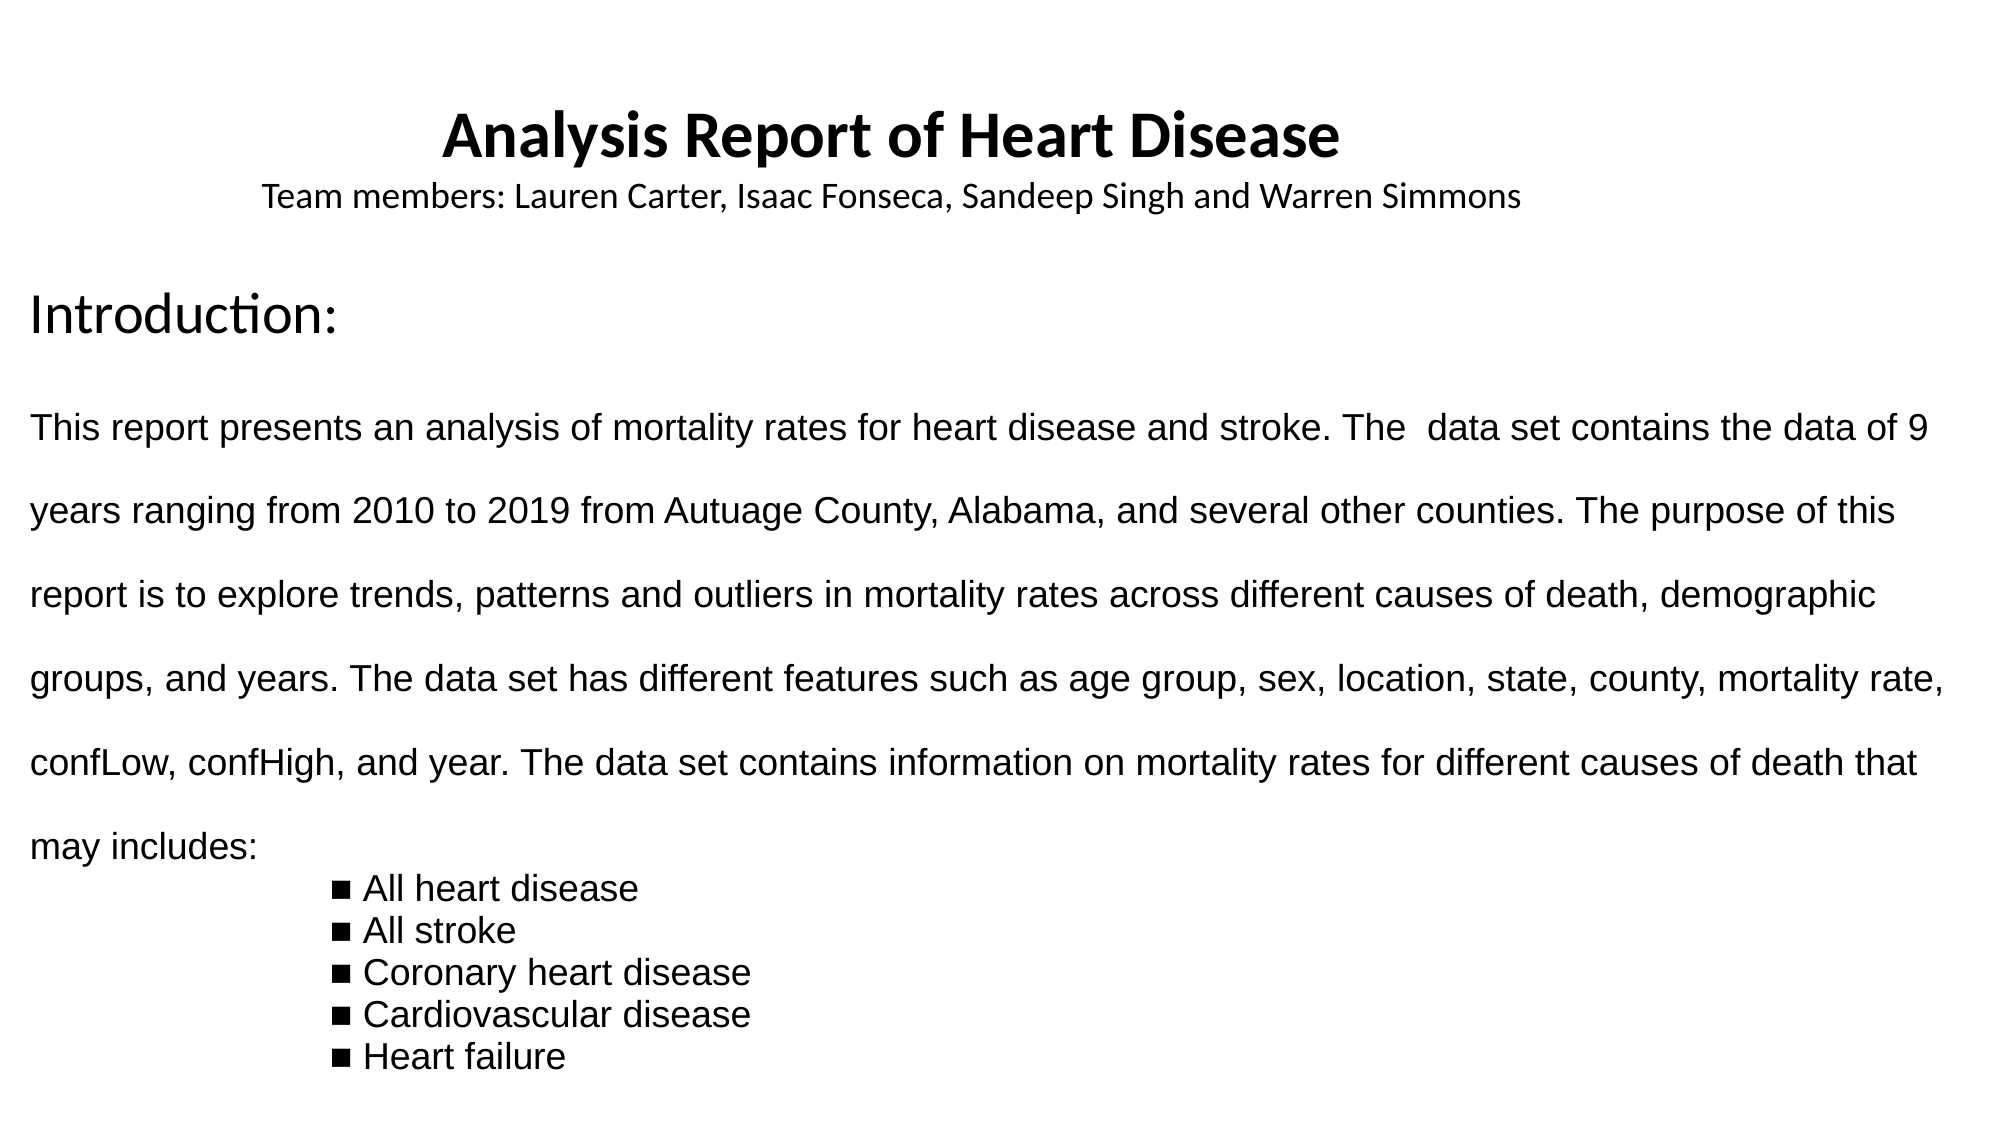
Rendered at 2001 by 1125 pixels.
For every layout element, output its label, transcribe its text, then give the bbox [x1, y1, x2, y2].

title Analysis Report of Heart Disease Team members: Lauren Carter, Isaac Fonseca, Sandeep Singh and Warren Simmons [30, 45, 1756, 239]
text_box Introduction: This report presents an analysis of mortality rates for heart disease and stroke. The data set contains the data of 9 years ranging from 2010 to 2019 from Autuage County, Alabama, and several other counties. The purpose of this report is to explore trends, patterns and outliers in mortality rates across different causes of death, demographic groups, and years. The data set has different features such as age group, sex, location, state, county, mortality rate, confLow, confHigh, and year. The data set contains information on mortality rates for different causes of death that may includes: ■ All heart disease ■ All stroke ■ Coronary heart disease ■ Cardiovascular disease ■ Heart failure [15, 239, 1966, 1086]
